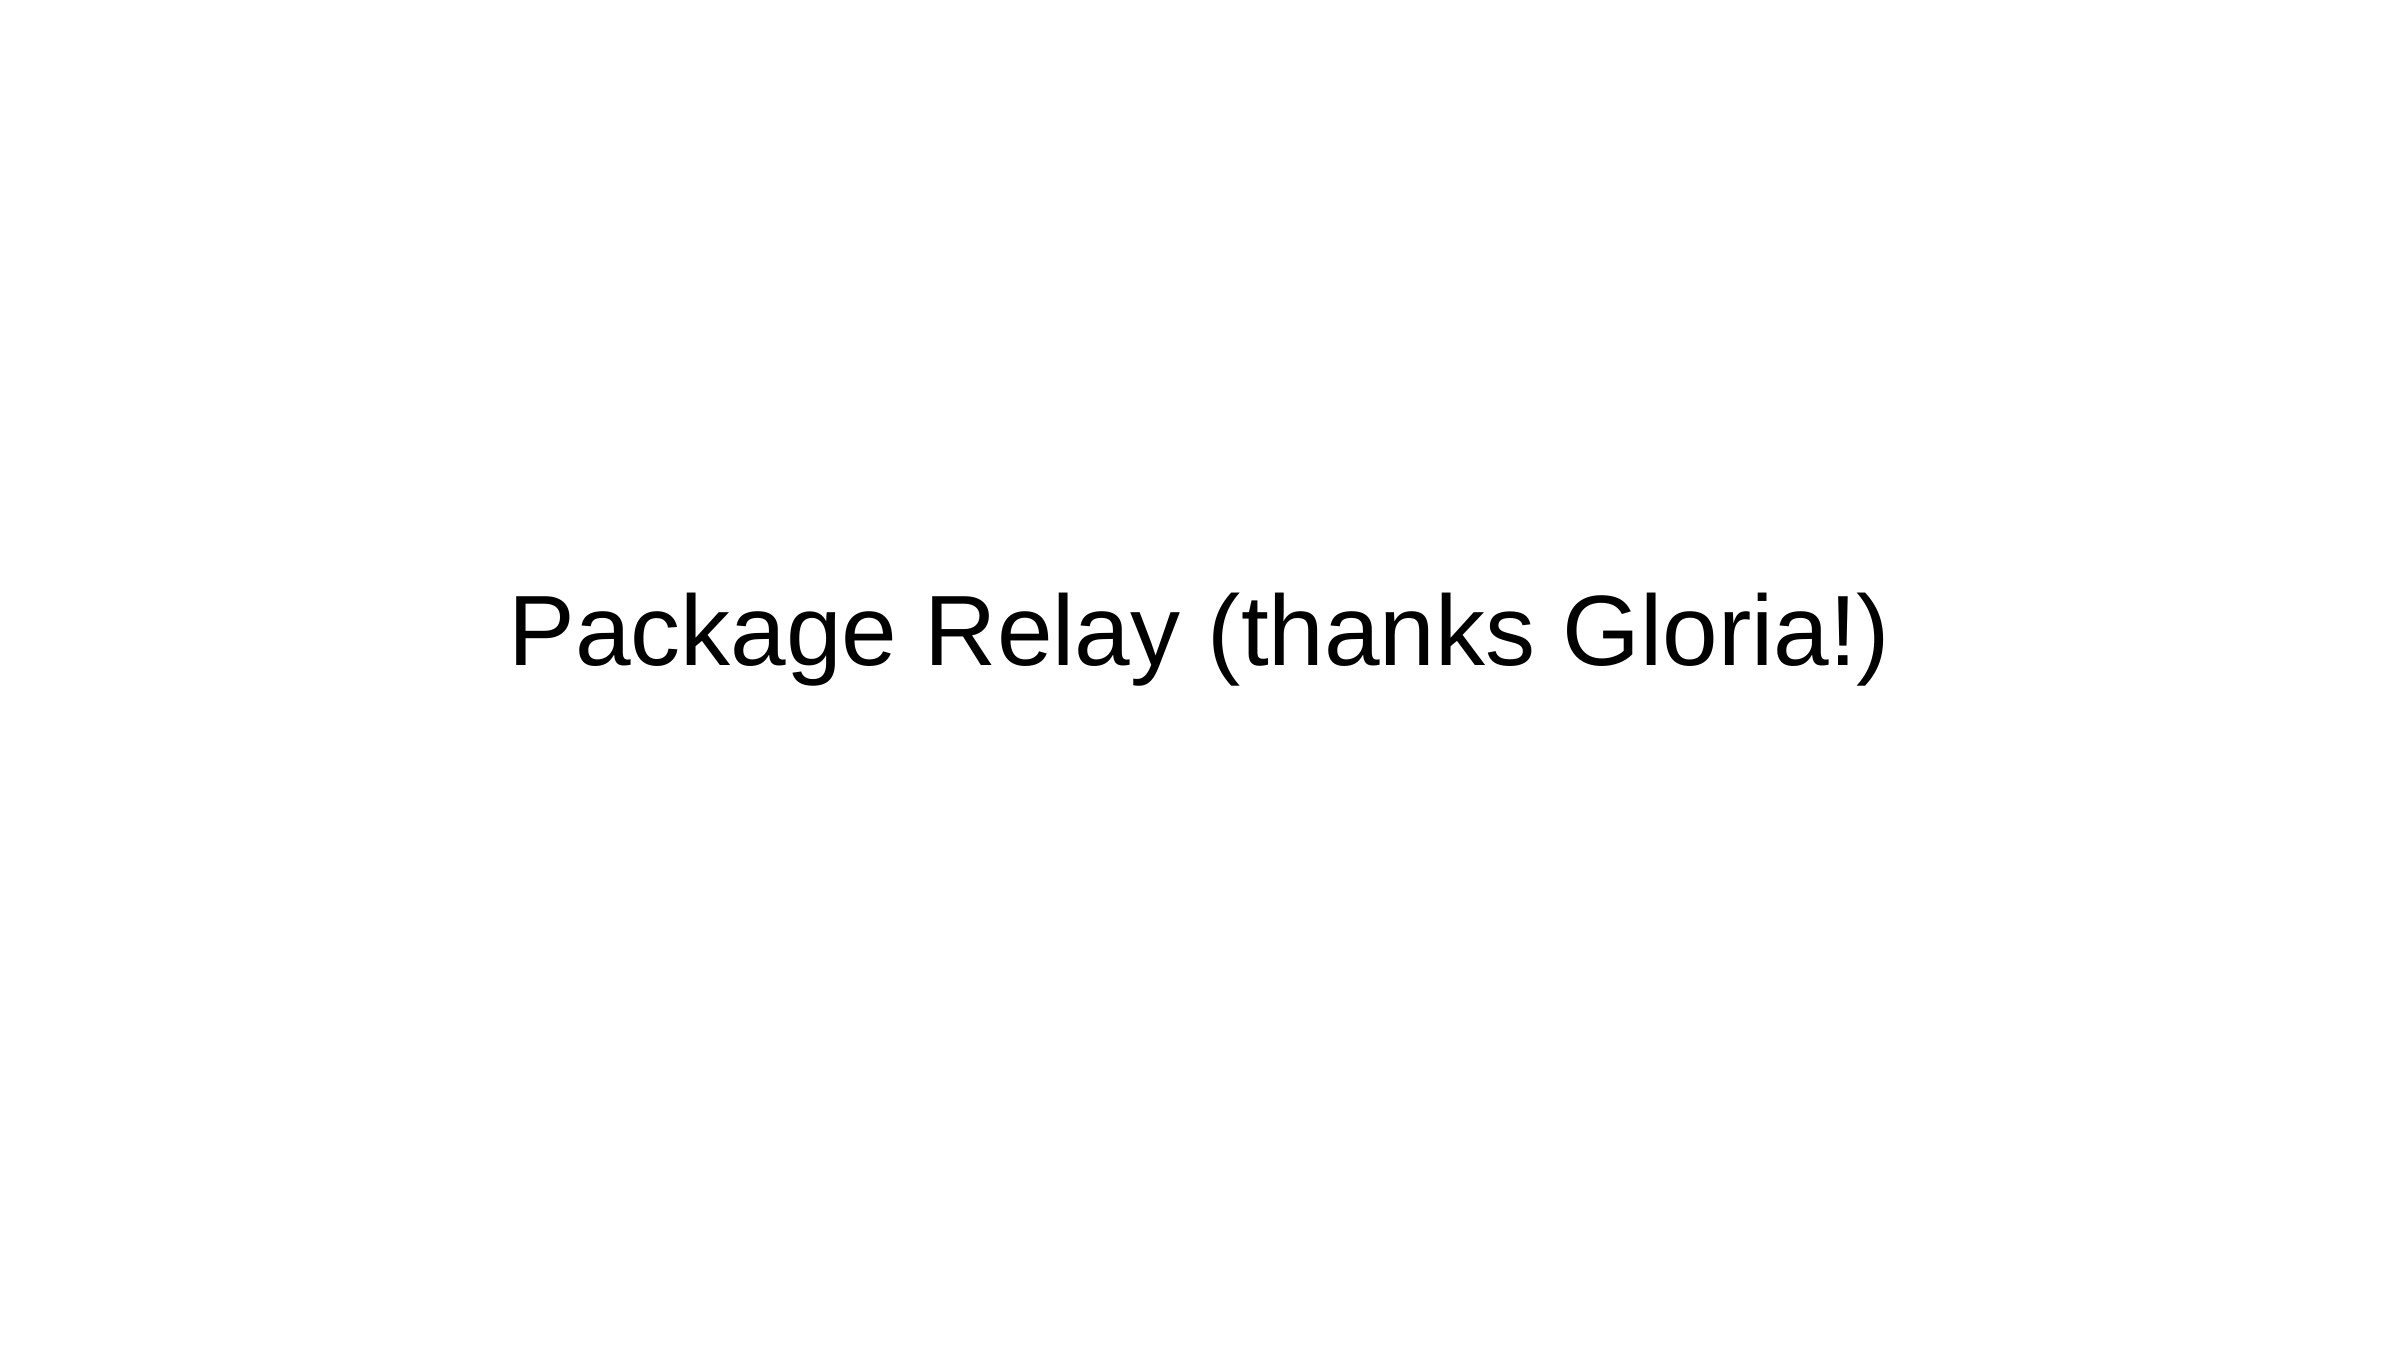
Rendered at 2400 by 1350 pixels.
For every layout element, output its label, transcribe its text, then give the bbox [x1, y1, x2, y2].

subtitle Package Relay (thanks Gloria!) [120, 53, 2280, 1207]
